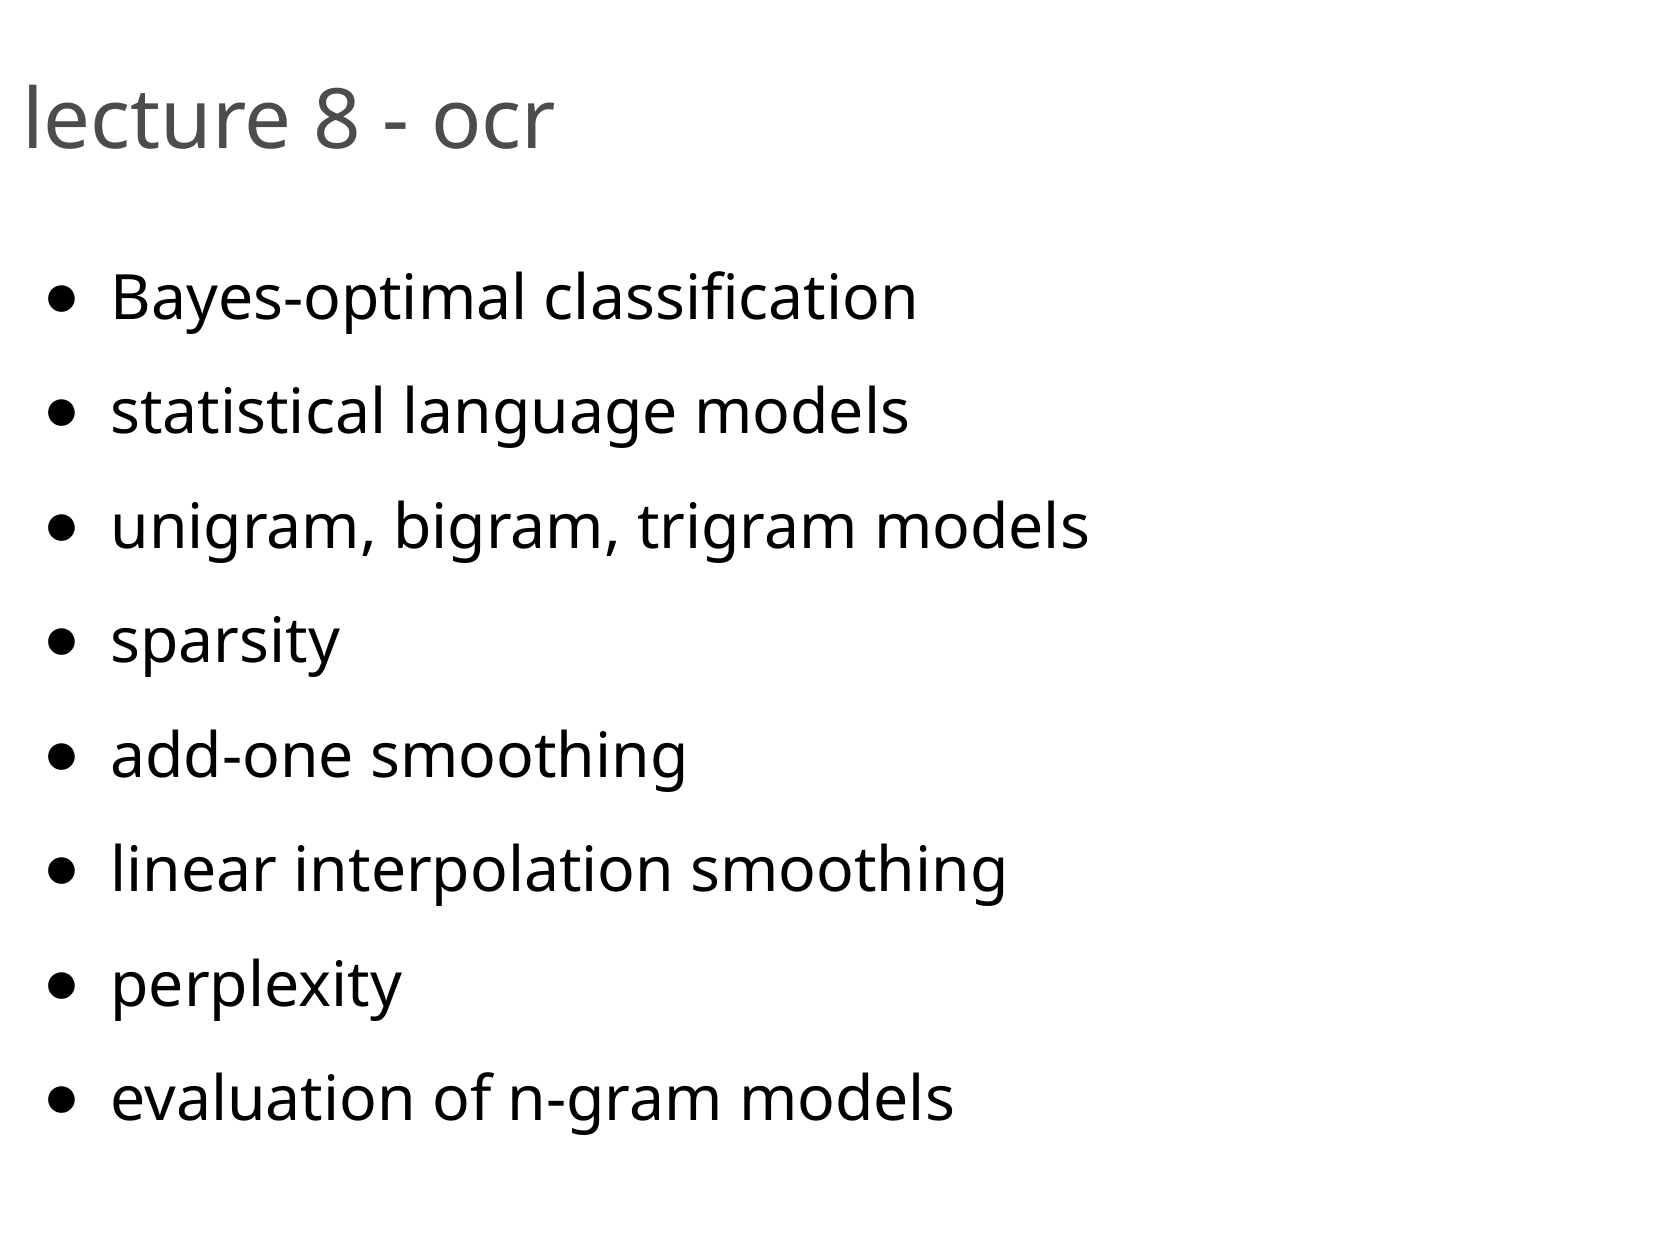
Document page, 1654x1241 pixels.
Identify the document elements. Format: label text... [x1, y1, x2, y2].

title lecture 8 - ocr [22, 26, 1654, 205]
list Bayes-optimal classification statistical language models unigram, bigram, trigram models sparsity add-one smoothing linear interpolation smoothing perplexity evaluation of n-gram models [25, 233, 1654, 1158]
